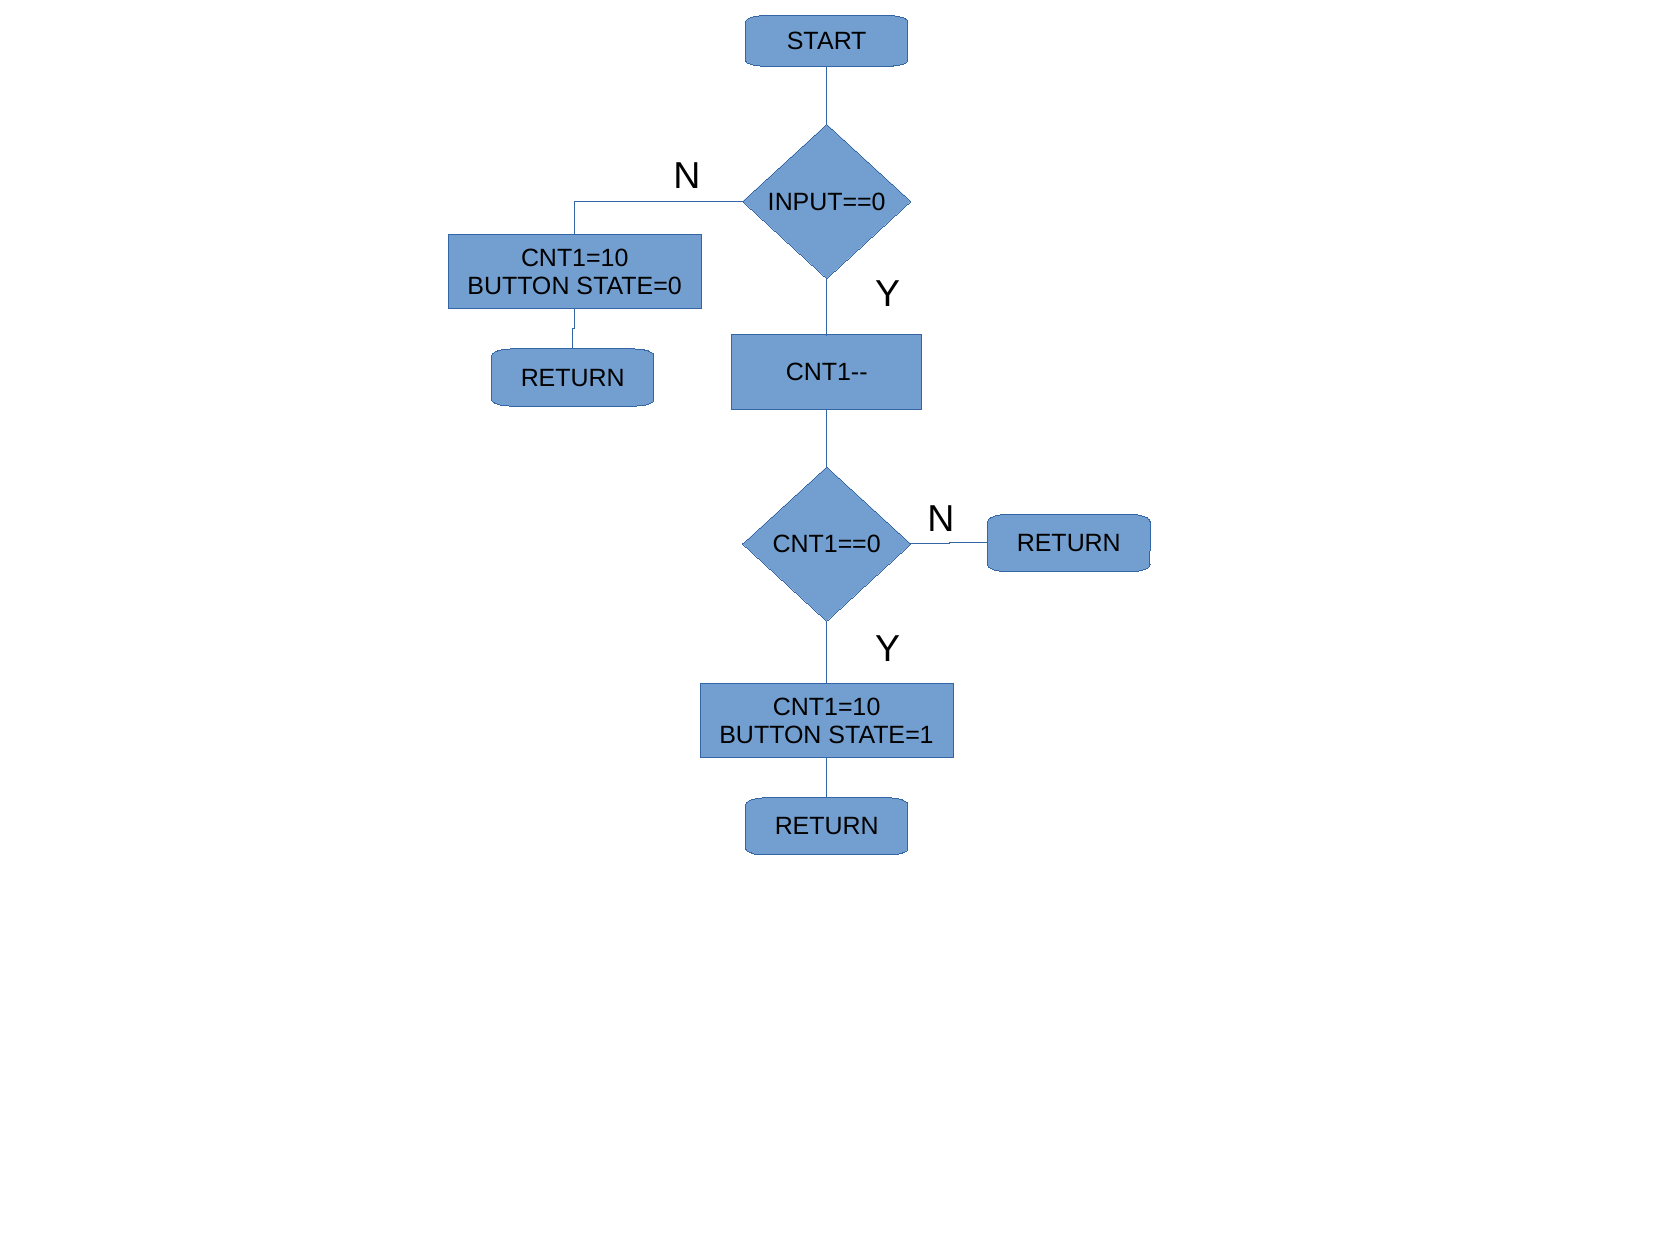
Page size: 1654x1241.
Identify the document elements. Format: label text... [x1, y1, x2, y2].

text_box Y [845, 619, 930, 677]
text_box N [644, 147, 729, 205]
text_box INPUT==0 [743, 124, 911, 279]
text_box Y [845, 265, 930, 323]
text_box RETURN [745, 797, 908, 855]
text_box CNT1=10 BUTTON STATE=0 [448, 234, 702, 309]
text_box RETURN [491, 348, 654, 407]
text_box START [745, 15, 908, 67]
text_box CNT1==0 [742, 467, 908, 621]
text_box CNT1-- [731, 334, 922, 410]
text_box RETURN [987, 514, 1151, 572]
text_box N [898, 489, 983, 547]
text_box CNT1=10 BUTTON STATE=1 [700, 683, 954, 758]
